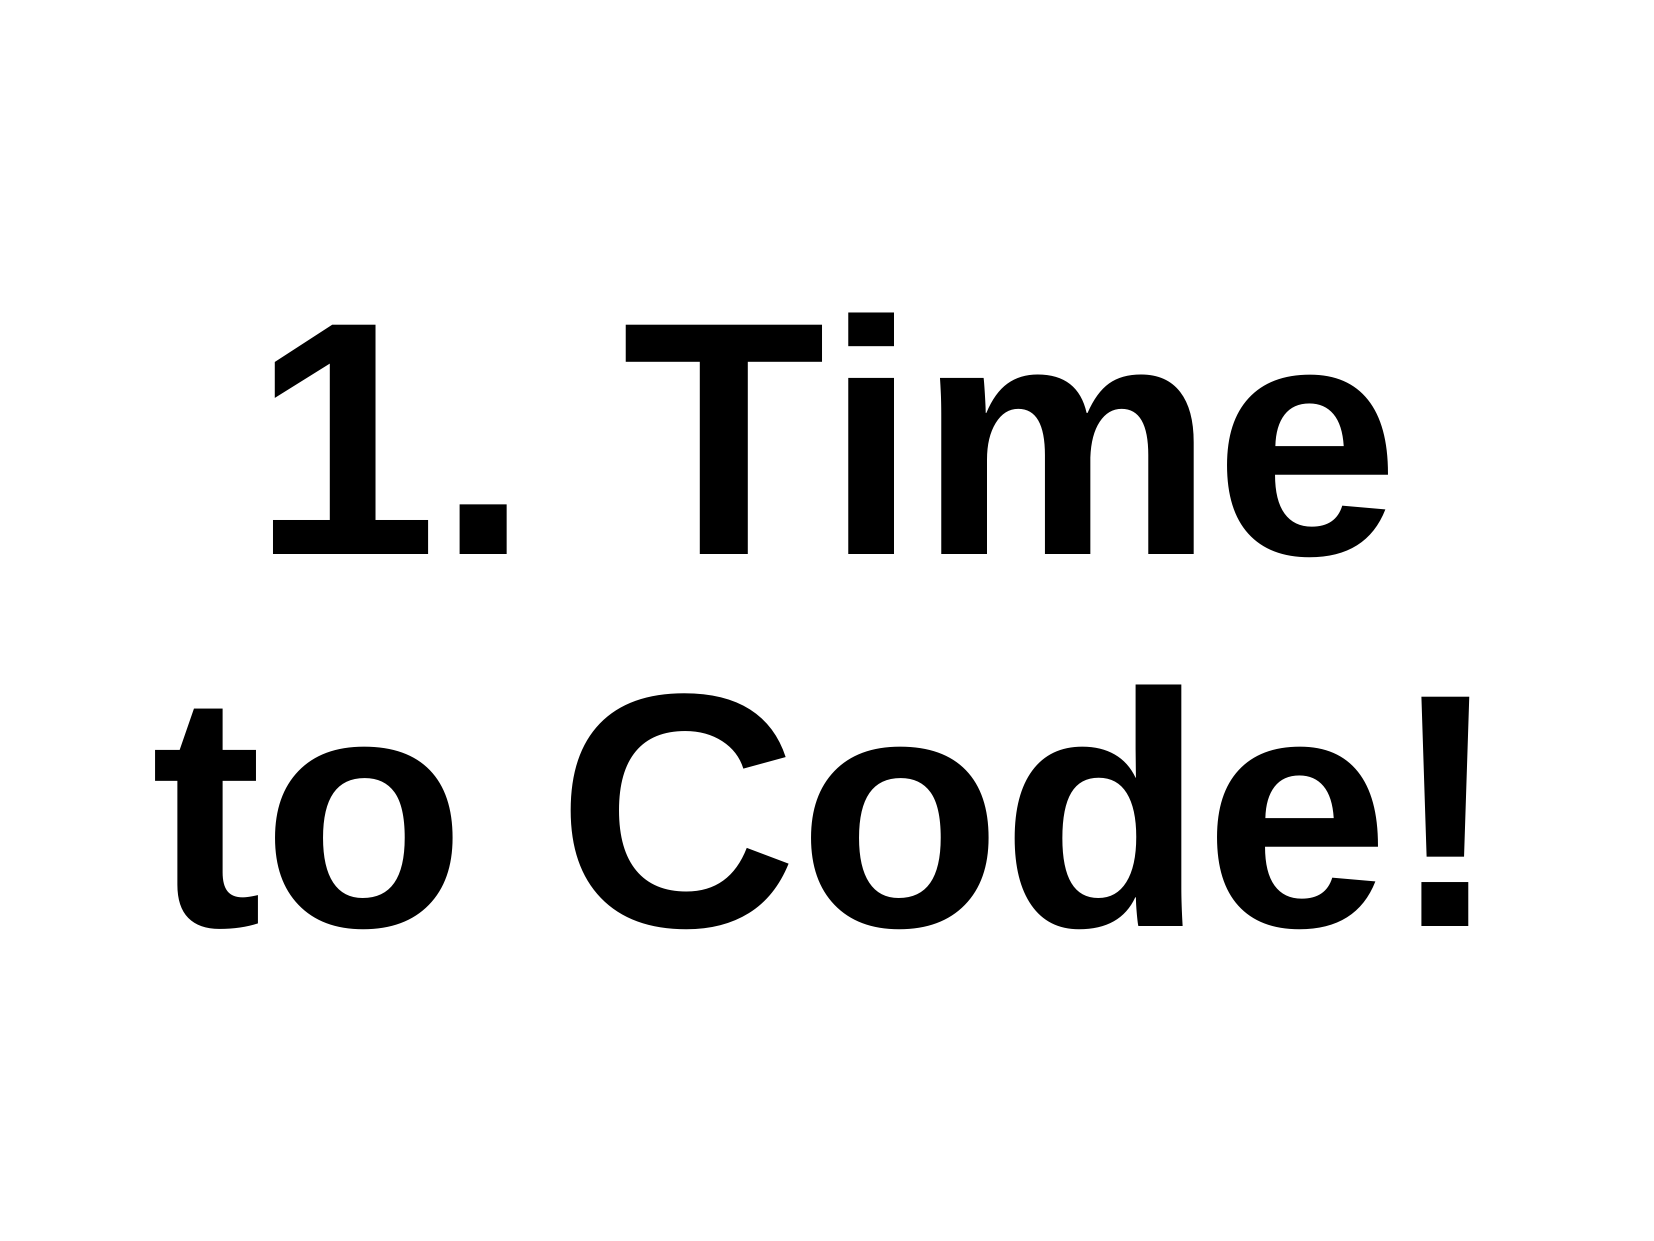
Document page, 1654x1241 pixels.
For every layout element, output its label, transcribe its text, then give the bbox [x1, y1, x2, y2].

title 1. Time to Code! [82, 49, 1571, 1201]
